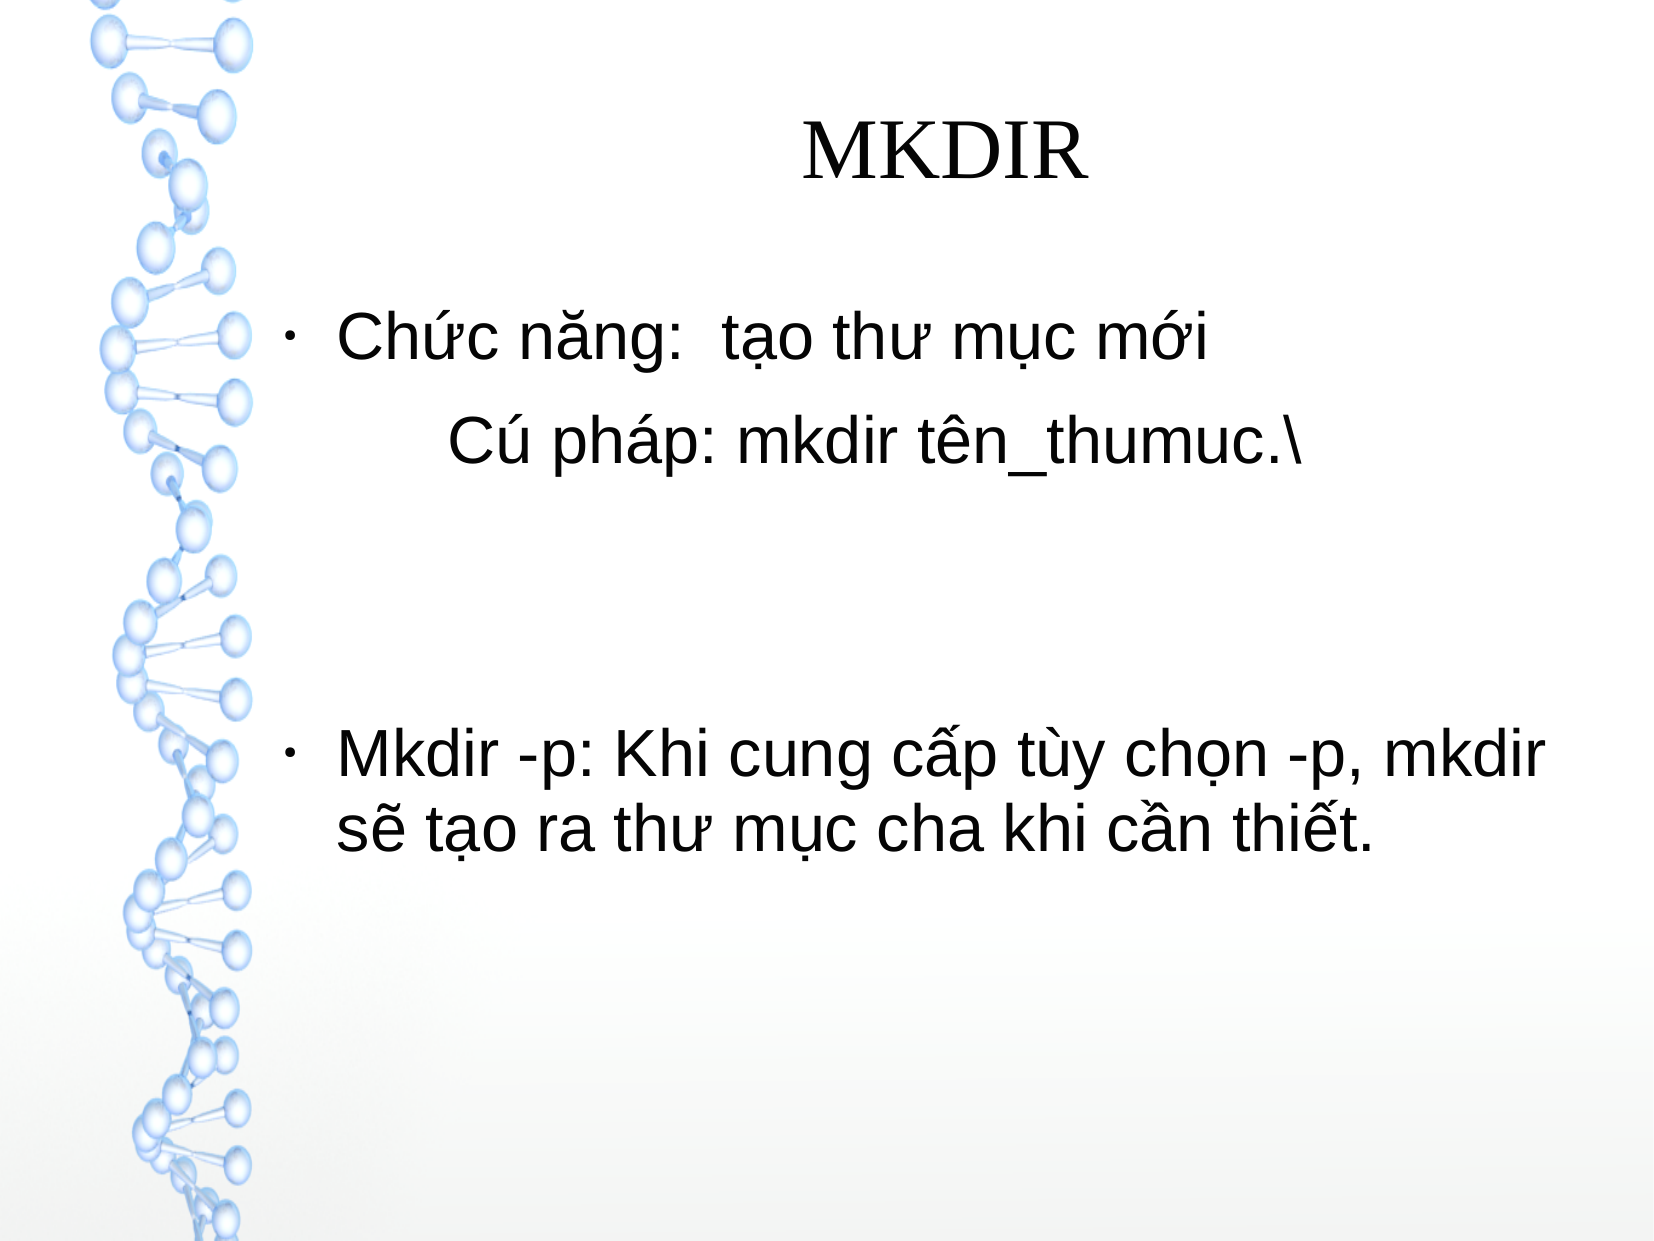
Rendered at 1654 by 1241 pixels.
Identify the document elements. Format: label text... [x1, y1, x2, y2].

list Chức năng: tạo thư mục mới Cú pháp: mkdir tên_thumuc.\ Mkdir -p: Khi cung cấp tùy chọn -p, mkdir sẽ tạo ra thư mục cha khi cần thiết. [265, 299, 1595, 1019]
picture [0, 0, 1654, 1241]
title MKDIR [265, 47, 1595, 252]
